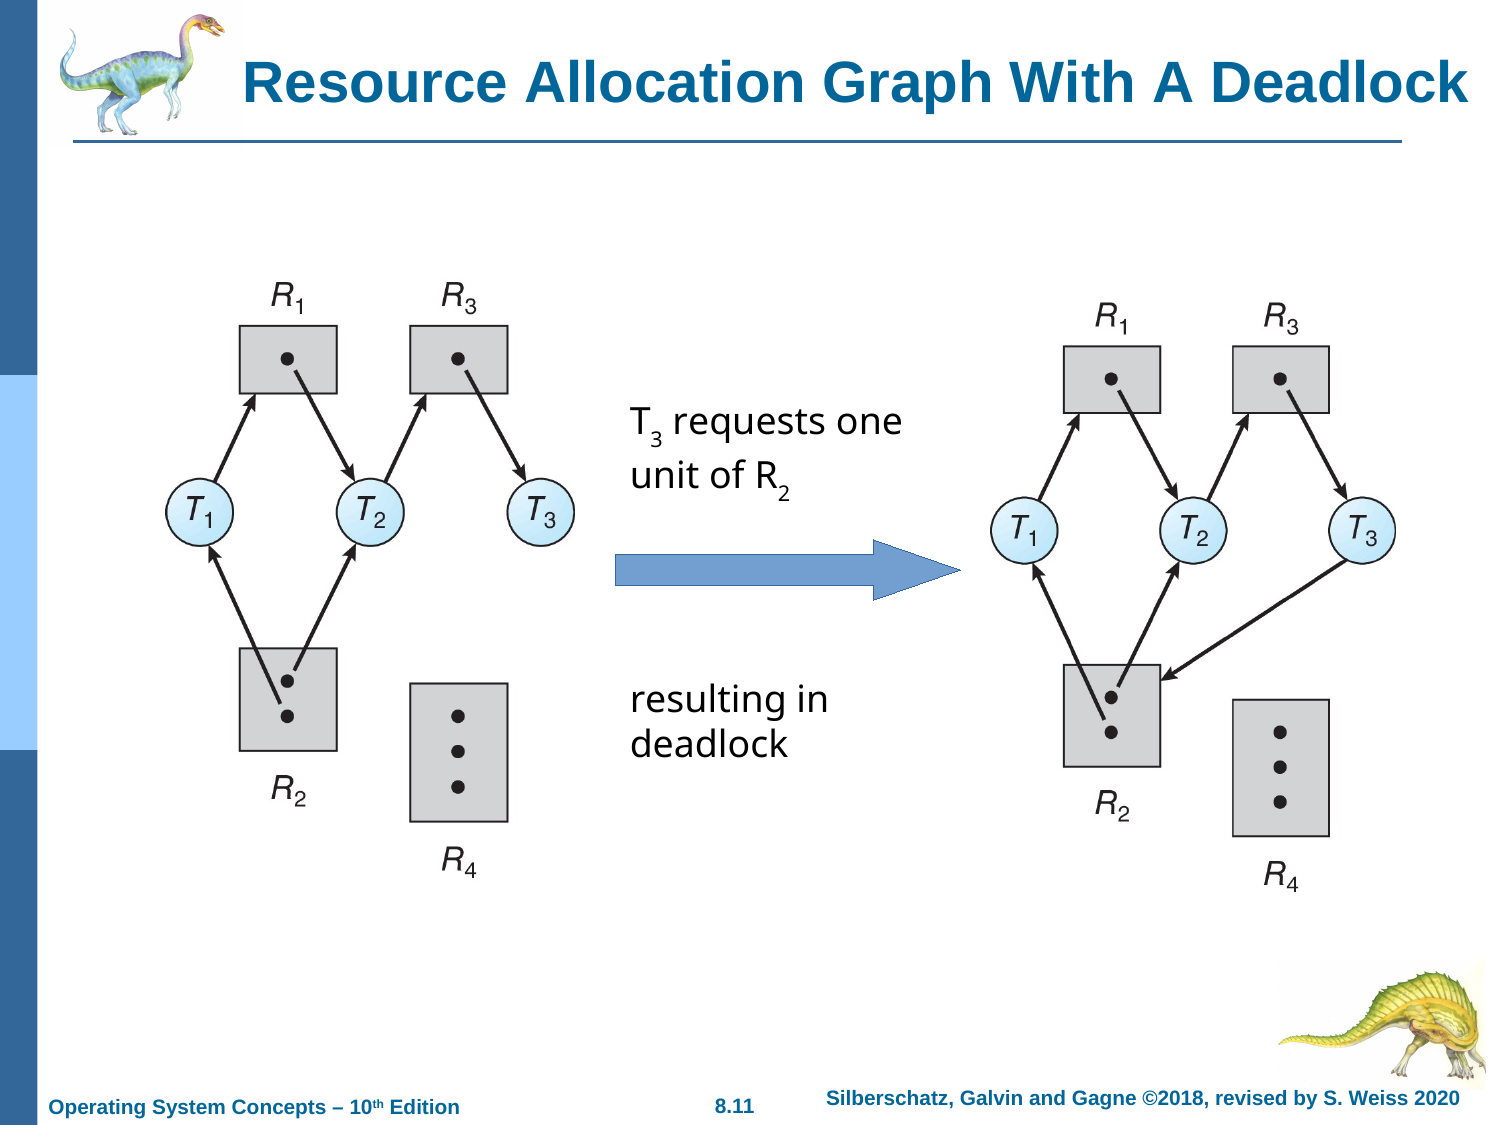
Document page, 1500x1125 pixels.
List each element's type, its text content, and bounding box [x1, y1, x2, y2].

text_box T3 requests one unit of R2 [615, 389, 976, 514]
title Resource Allocation Graph With A Deadlock [169, 44, 1500, 122]
picture [46, 0, 243, 149]
picture [1275, 959, 1486, 1095]
text_box [615, 539, 961, 601]
picture [990, 299, 1396, 899]
text_box resulting in deadlock [615, 667, 976, 788]
picture [165, 278, 575, 886]
